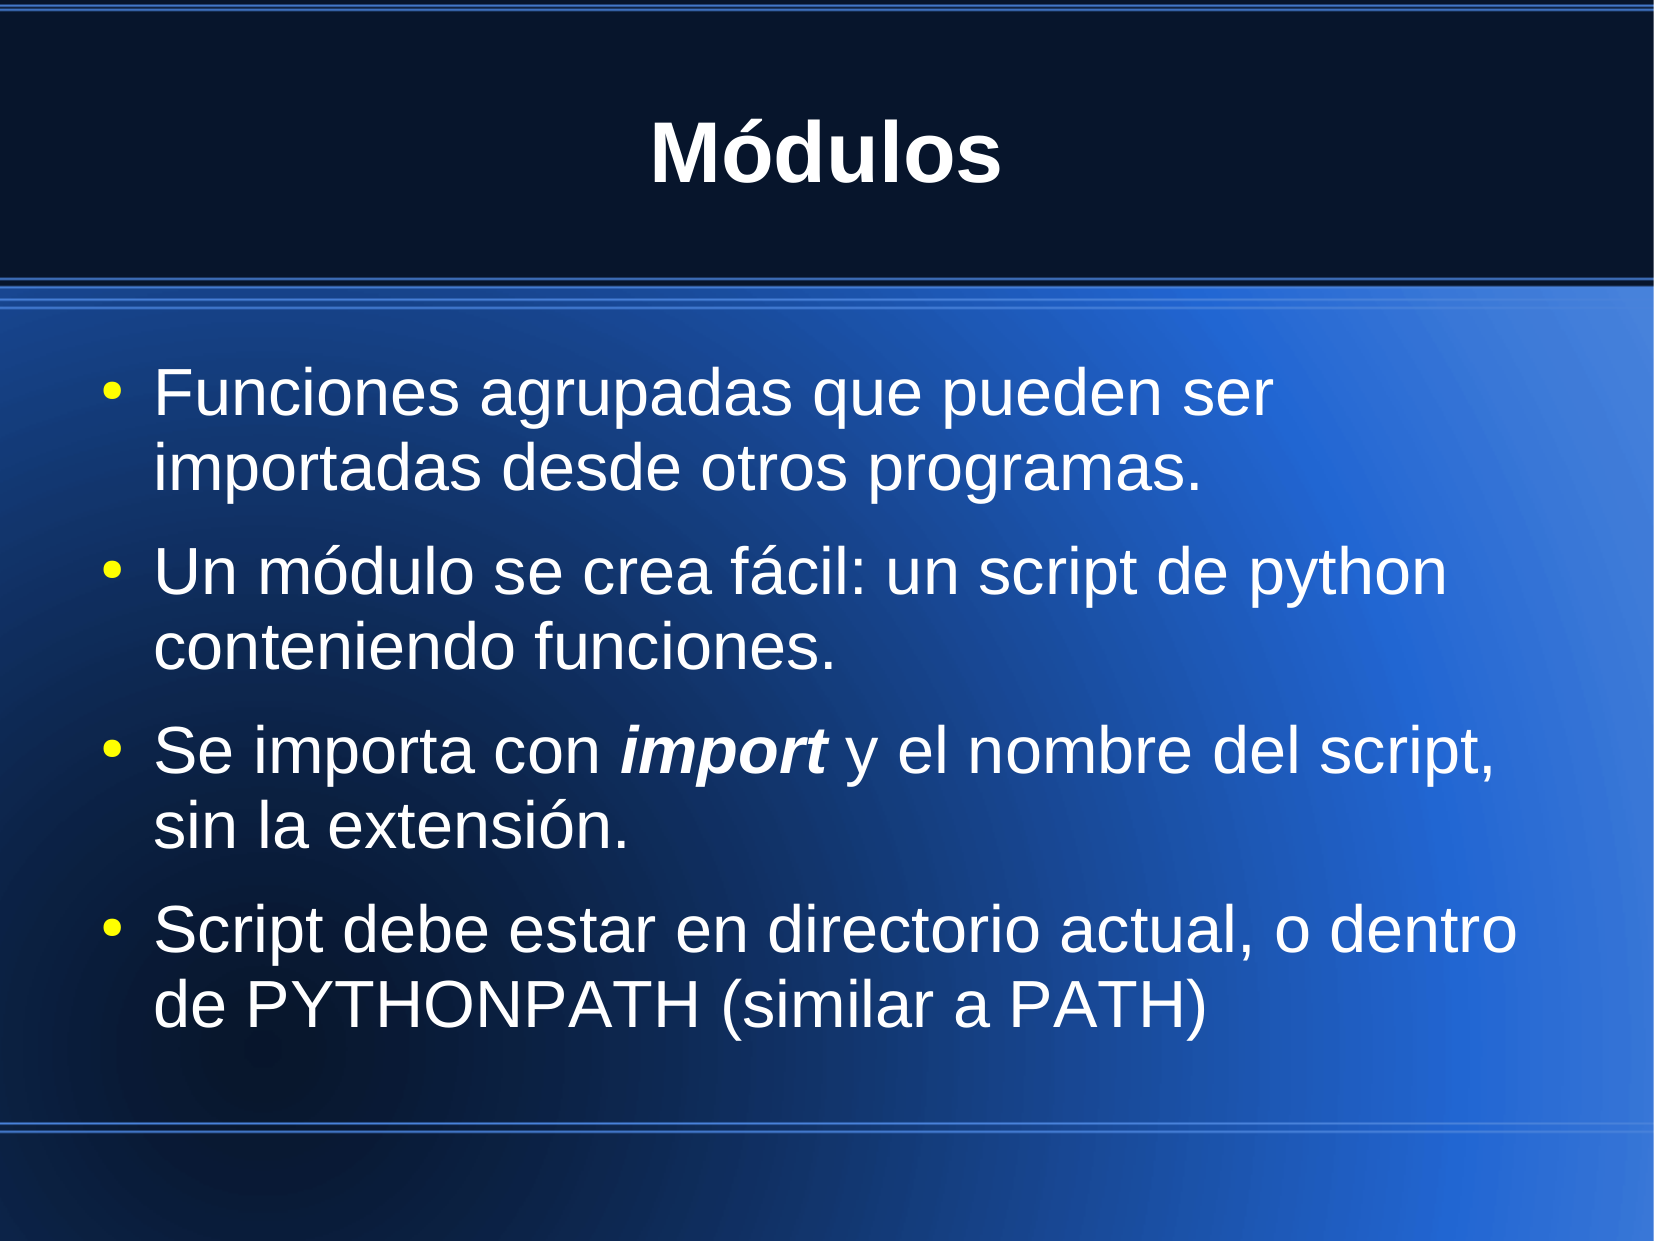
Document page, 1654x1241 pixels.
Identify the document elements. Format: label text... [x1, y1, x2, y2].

list Funciones agrupadas que pueden ser importadas desde otros programas. Un módulo se crea fácil: un script de python conteniendo funciones. Se importa con import y el nombre del script, sin la extensión. Script debe estar en directorio actual, o dentro de PYTHONPATH (similar a PATH) [82, 355, 1571, 1075]
title Módulos [82, 49, 1571, 257]
picture [0, 0, 1654, 1241]
